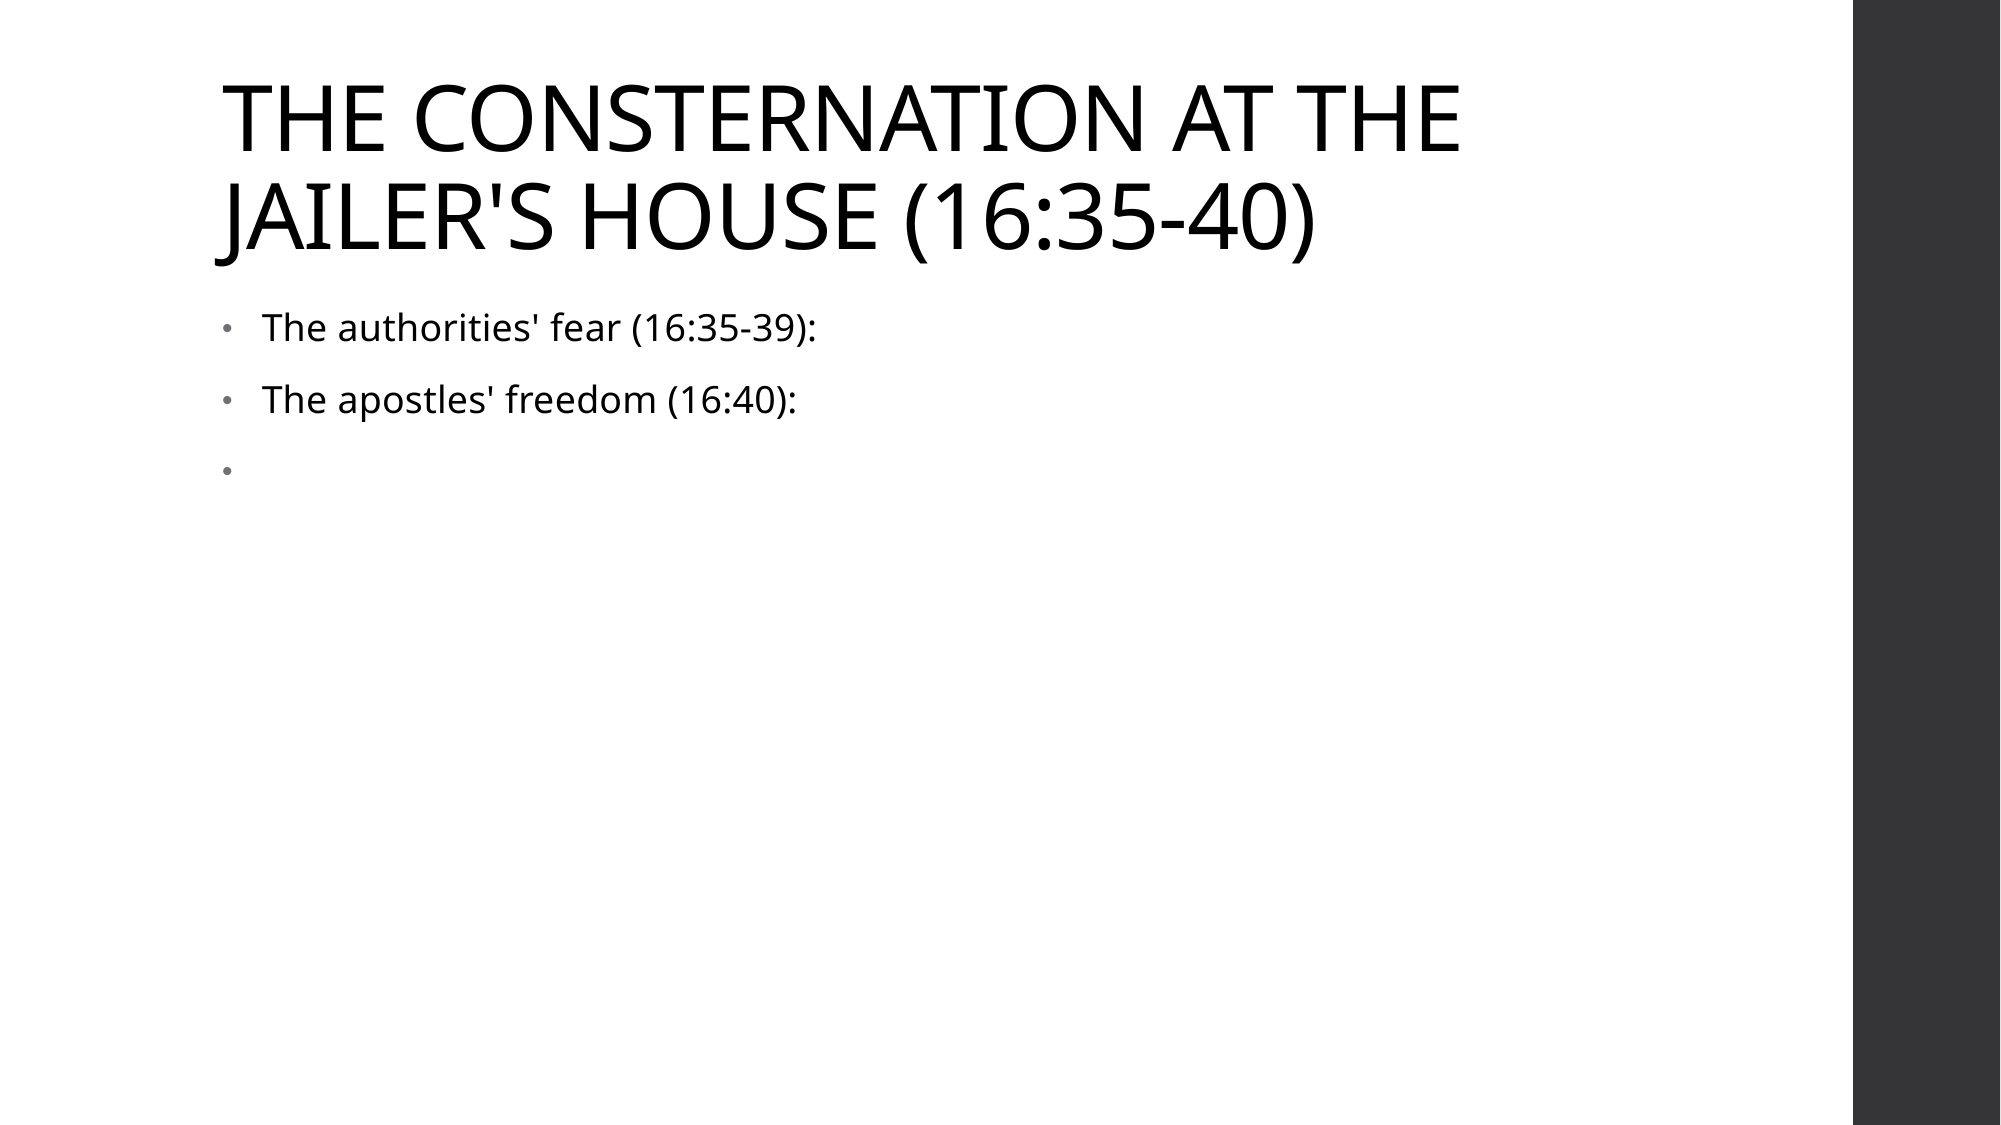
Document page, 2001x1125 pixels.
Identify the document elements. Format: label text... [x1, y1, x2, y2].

list The authorities' fear (16:35-39): The apostles' freedom (16:40): [206, 299, 1617, 1014]
title THE CONSTERNATION AT THE JAILER'S HOUSE (16:35-40) [206, 60, 1797, 278]
